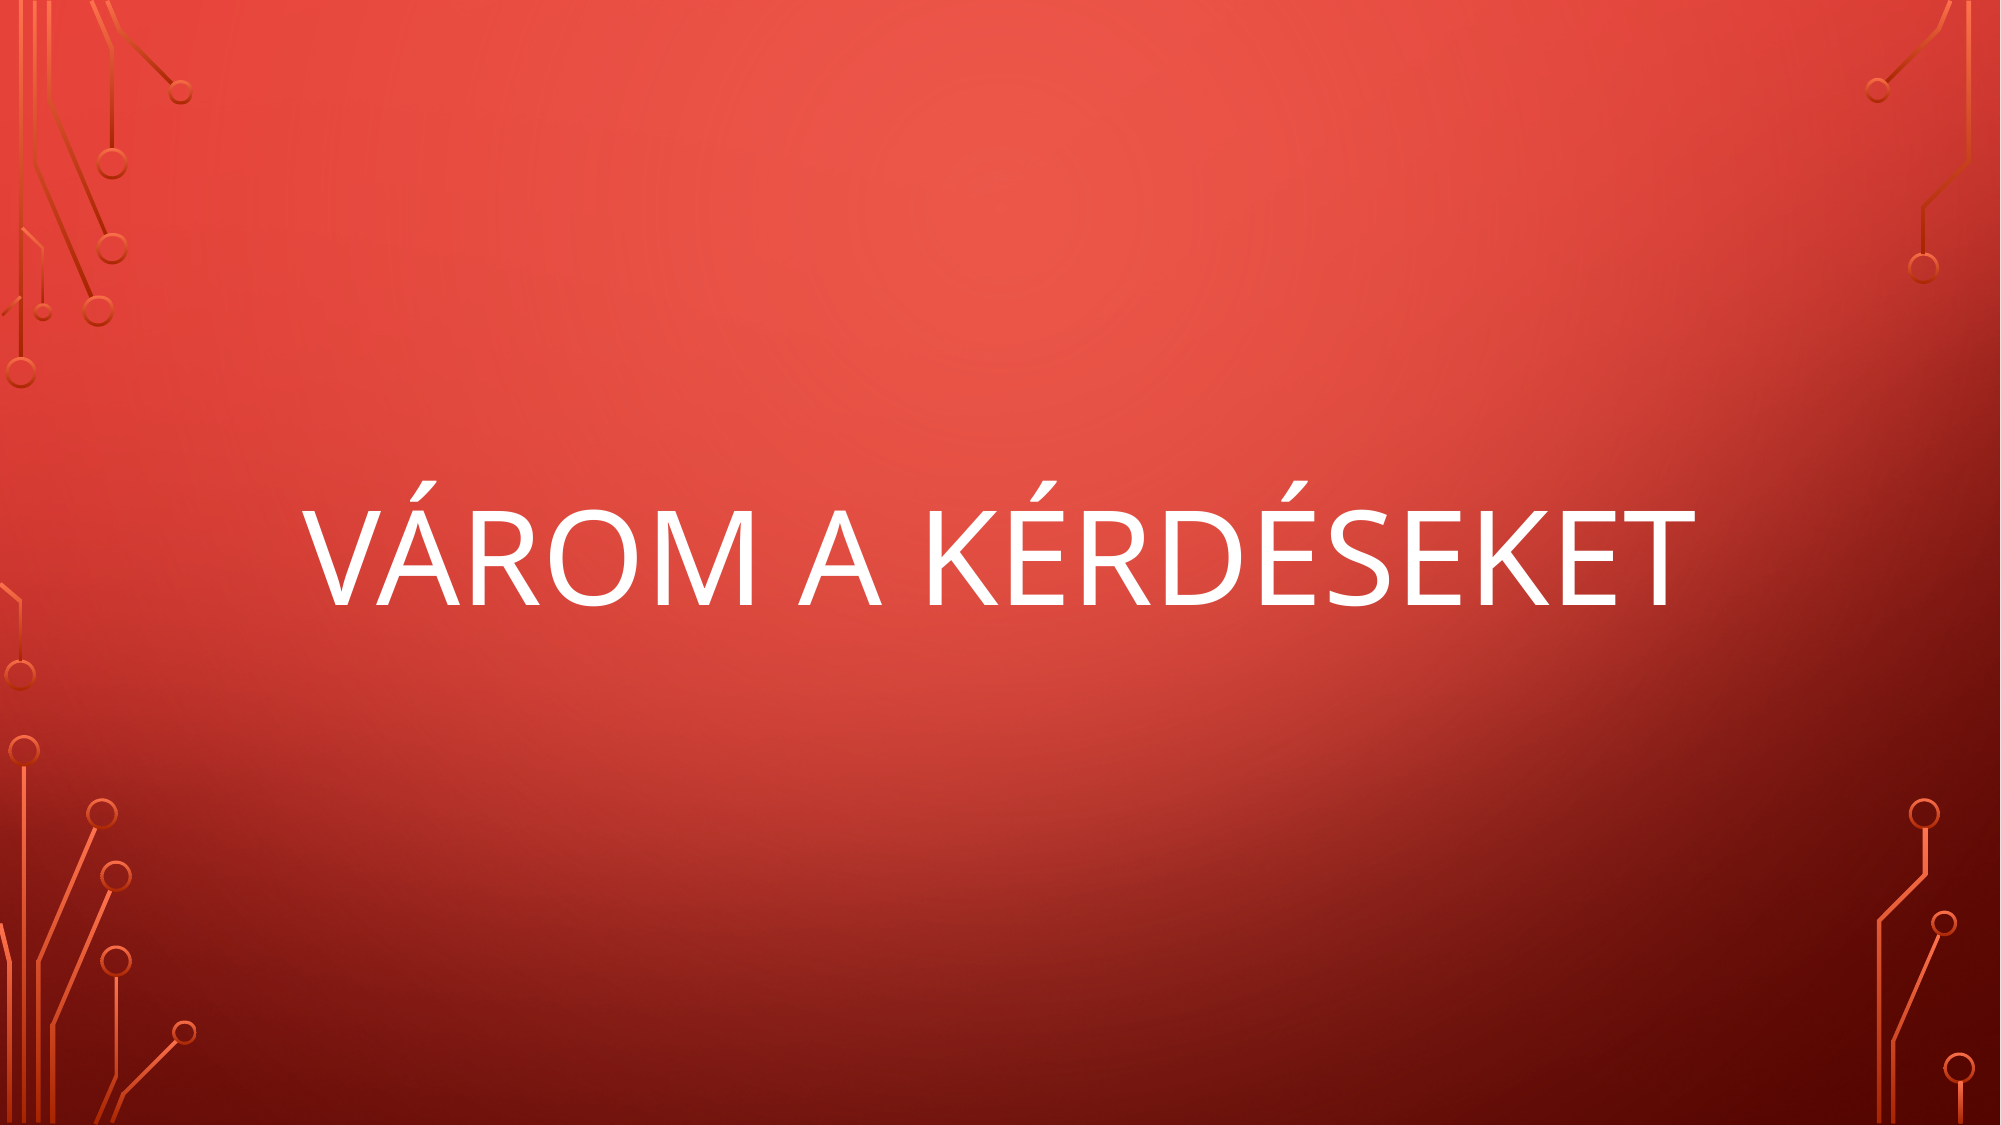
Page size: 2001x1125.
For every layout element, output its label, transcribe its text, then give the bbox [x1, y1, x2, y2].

title Várom a kérdéseket [187, 441, 1813, 684]
